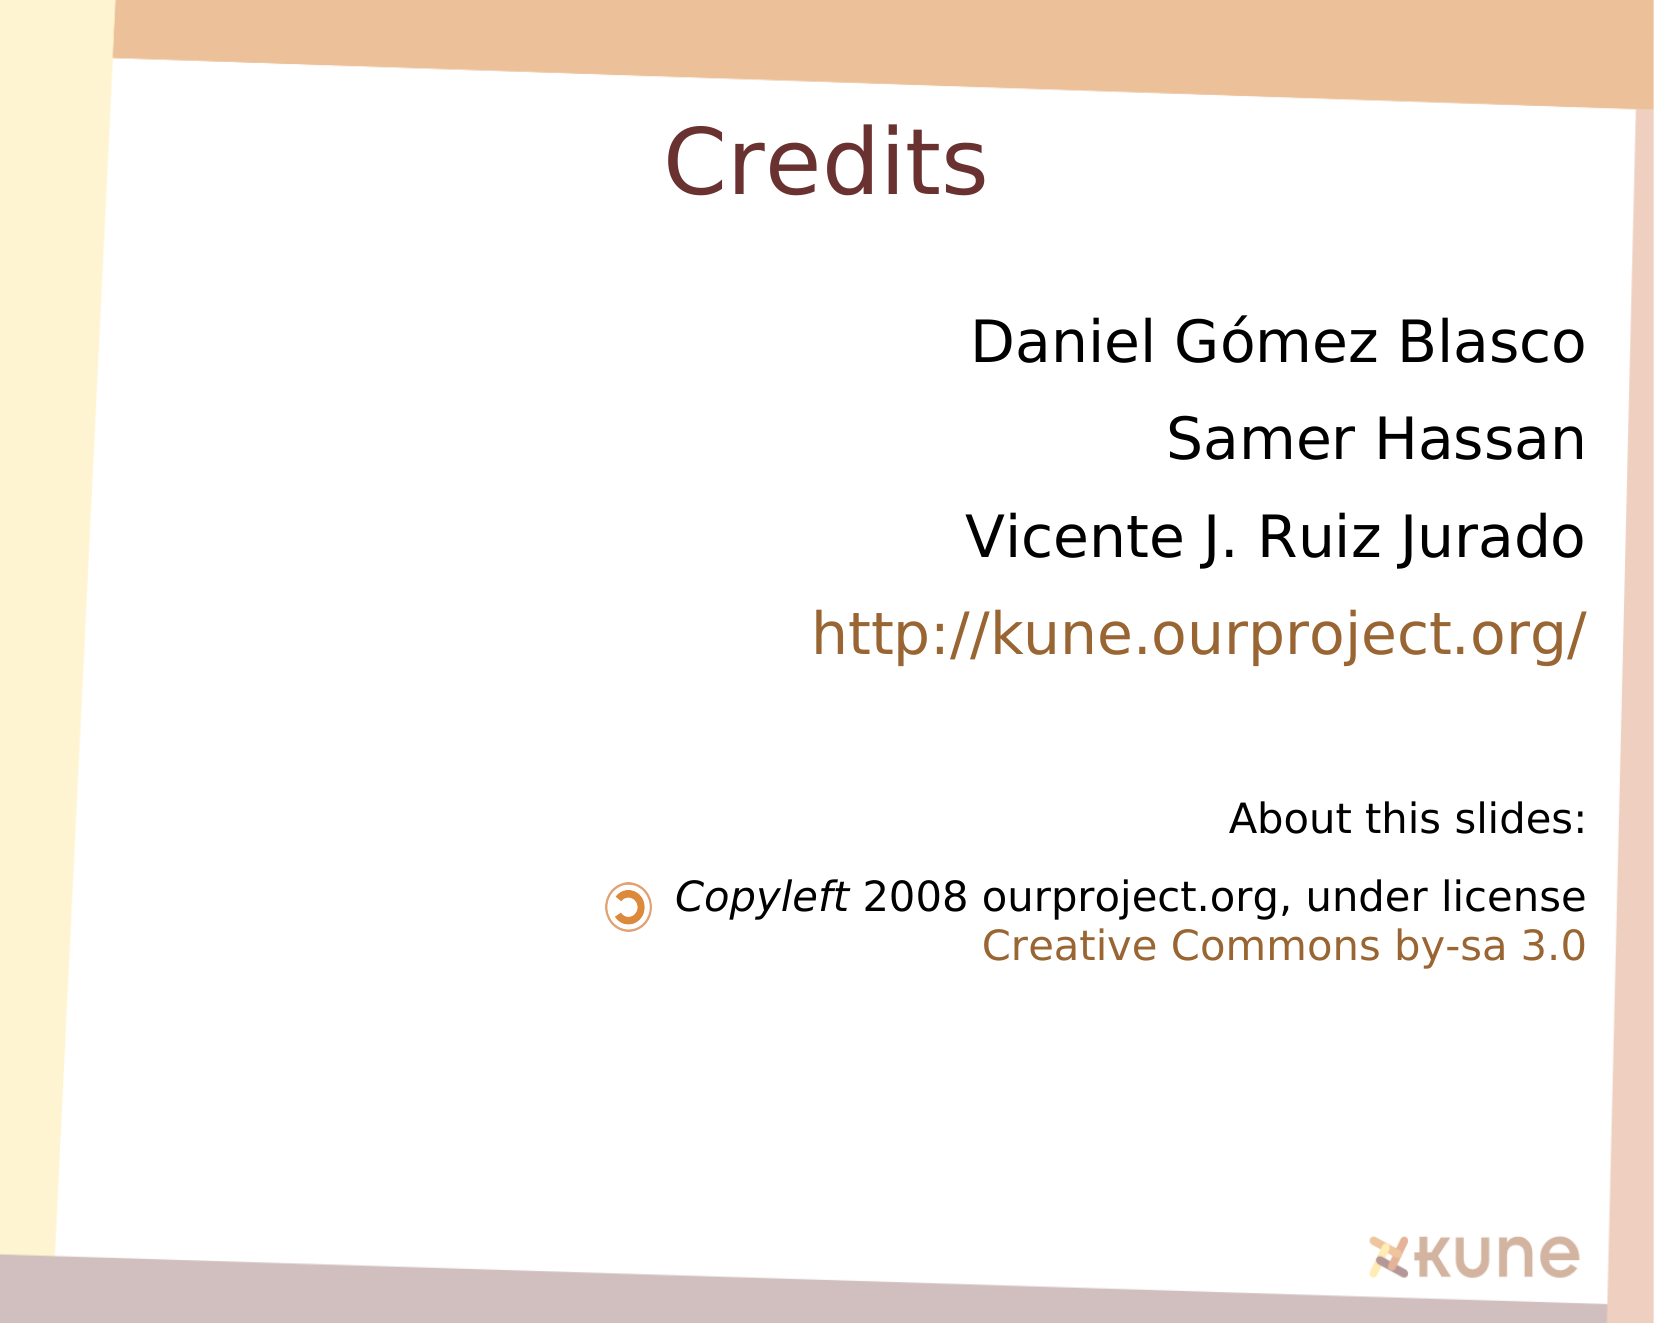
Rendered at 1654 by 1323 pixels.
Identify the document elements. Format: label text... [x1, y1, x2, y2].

picture [605, 882, 652, 932]
list Daniel Gómez Blasco Samer Hassan Vicente J. Ruiz Jurado http://kune.ourproject.org/ About this slides: Copyleft 2008 ourproject.org, under license Creative Commons by-sa 3.0 [0, 308, 1588, 1182]
title Credits [82, 52, 1571, 274]
picture [0, 0, 1654, 1323]
